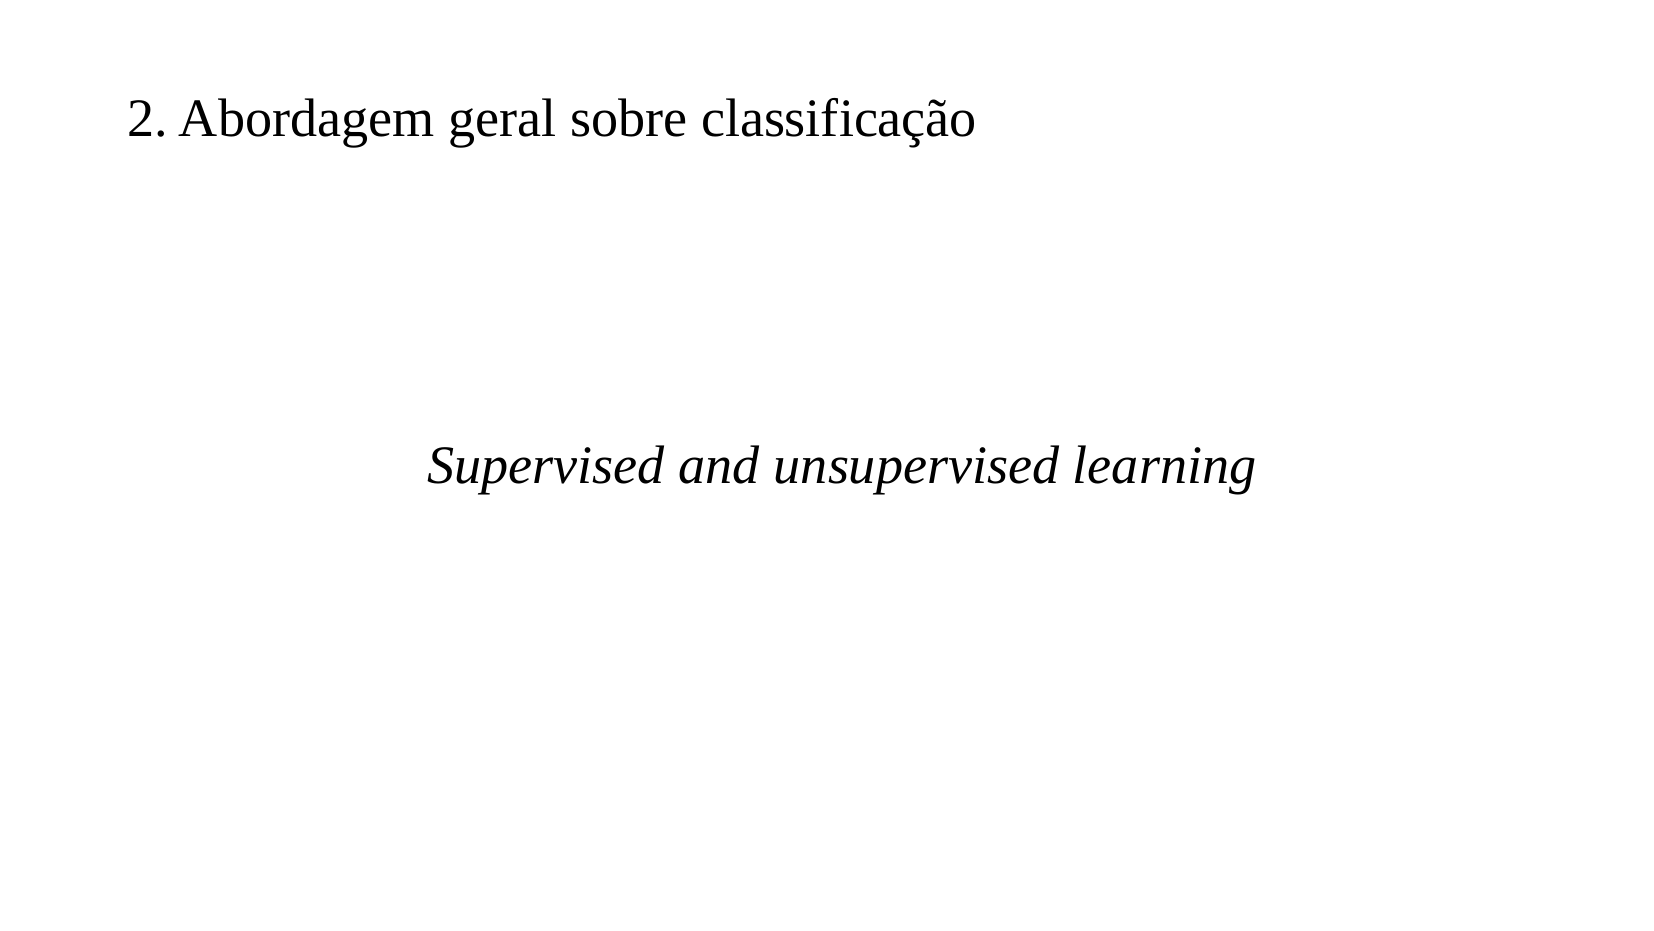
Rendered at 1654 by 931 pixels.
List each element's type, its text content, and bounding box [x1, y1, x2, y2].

text_box 2. Abordagem geral sobre classificação [112, 80, 1051, 216]
text_box Supervised and unsupervised learning [412, 427, 1388, 601]
